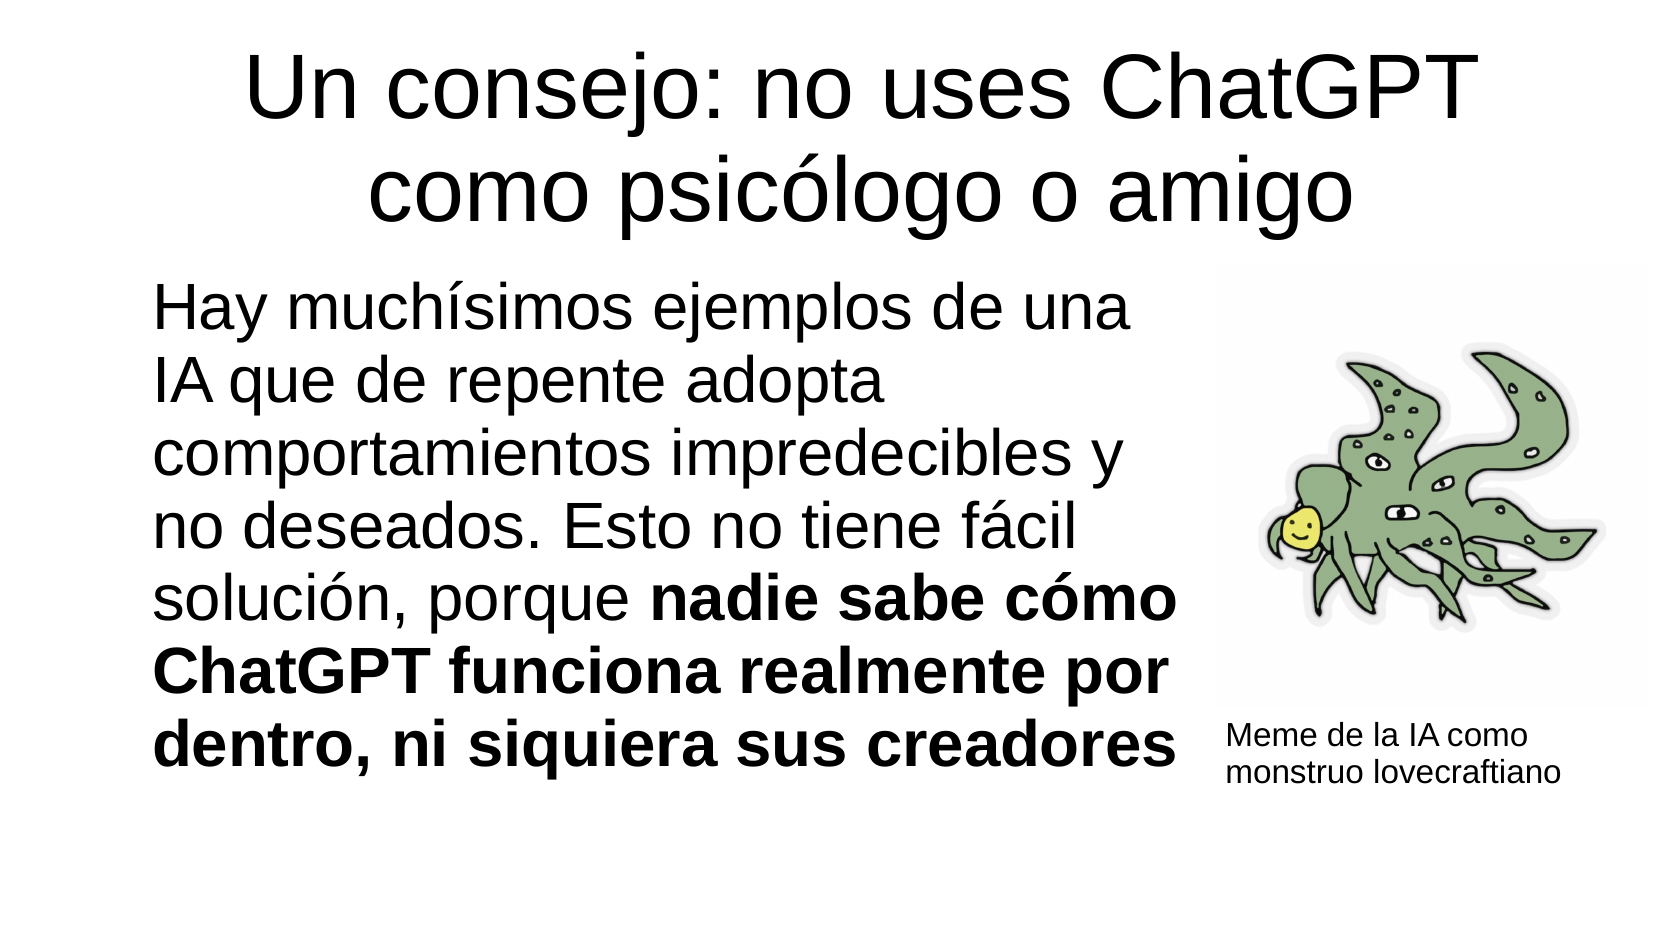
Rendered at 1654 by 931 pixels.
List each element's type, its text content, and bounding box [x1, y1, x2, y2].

list Hay muchísimos ejemplos de una IA que de repente adopta comportamientos impredecibles y no deseados. Esto no tiene fácil solución, porque nadie sabe cómo ChatGPT funciona realmente por dentro, ni siquiera sus creadores [82, 270, 1182, 811]
title Un consejo: no uses ChatGPT como psicólogo o amigo [82, 35, 1571, 241]
text_box Meme de la IA como monstruo lovecraftiano [1210, 708, 1654, 846]
picture [1210, 265, 1654, 708]
